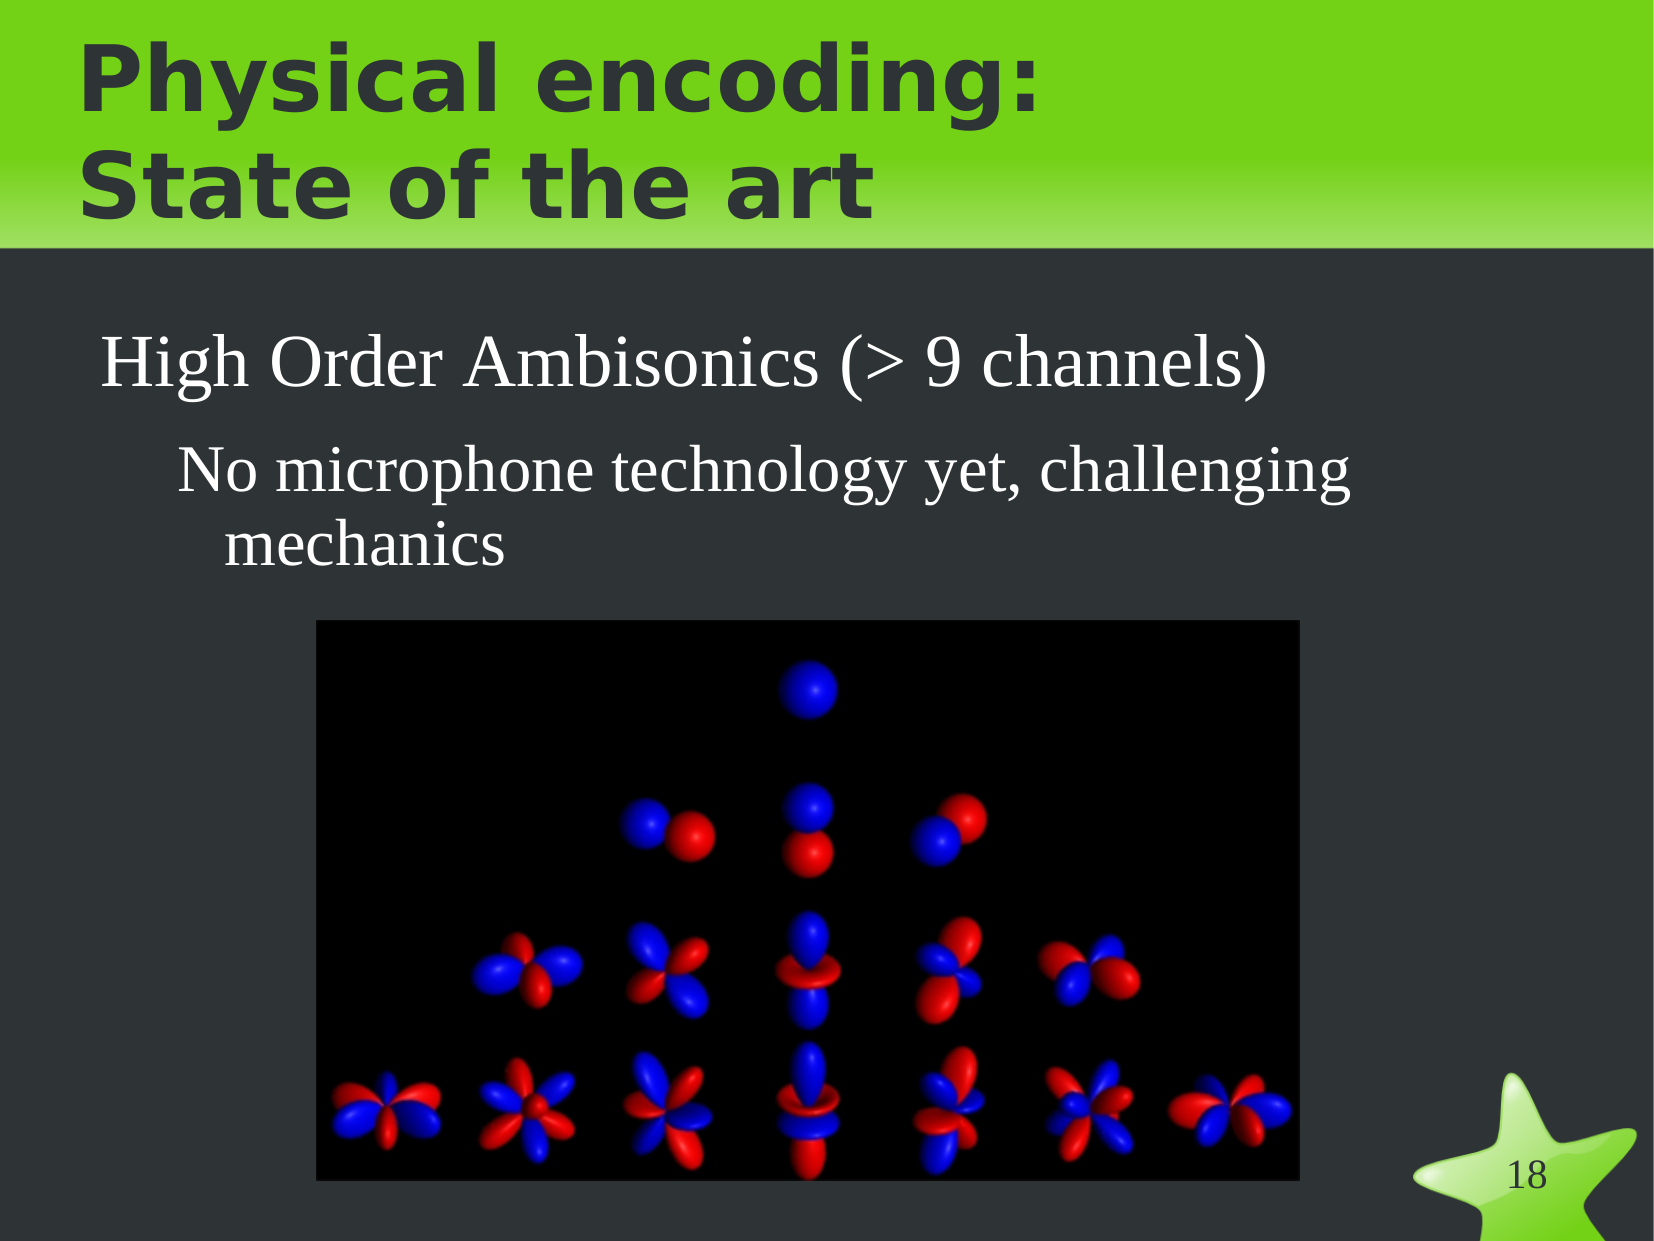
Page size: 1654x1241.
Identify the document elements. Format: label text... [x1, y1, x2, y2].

title Physical encoding: State of the art [76, 25, 1565, 240]
picture [0, 0, 1654, 1241]
list High Order Ambisonics (> 9 channels) No microphone technology yet, challenging mechanics [82, 319, 1571, 1124]
